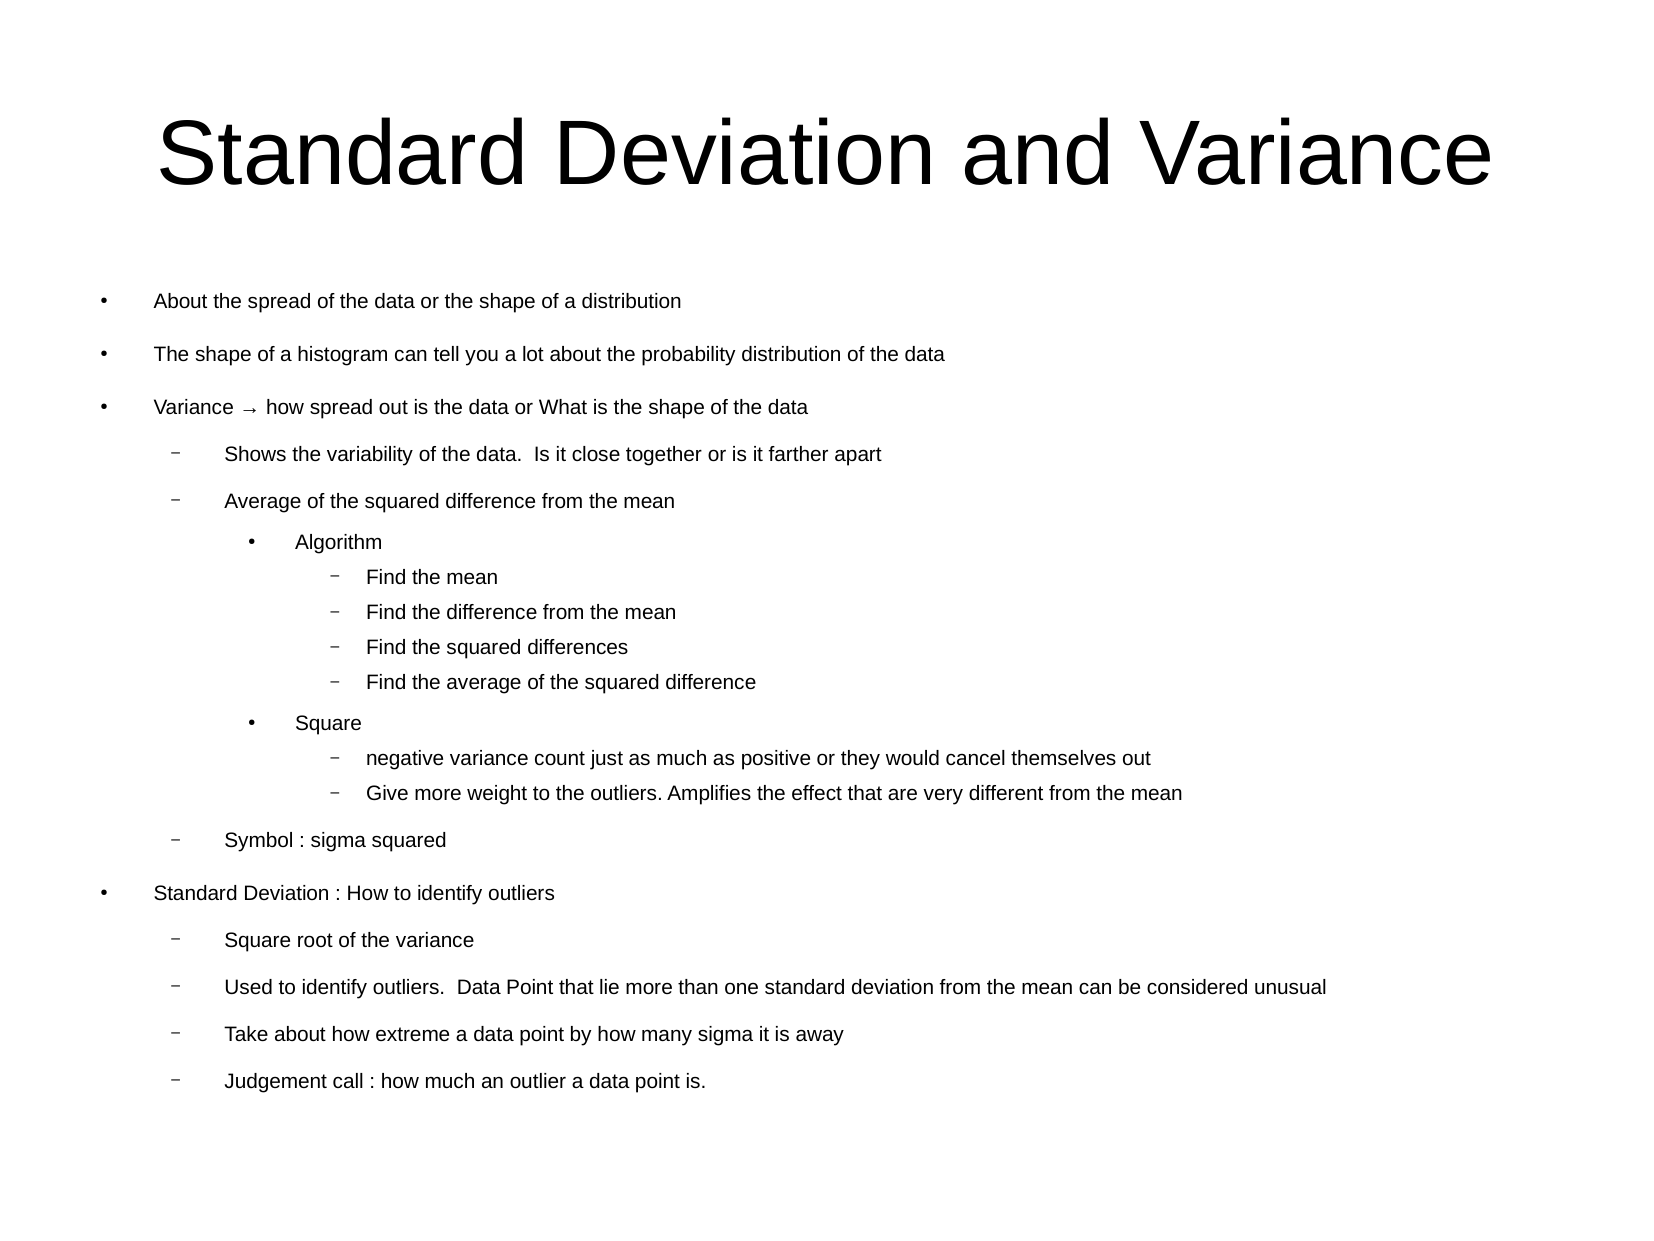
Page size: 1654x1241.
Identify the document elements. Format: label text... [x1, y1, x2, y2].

list About the spread of the data or the shape of a distribution The shape of a histogram can tell you a lot about the probability distribution of the data Variance → how spread out is the data or What is the shape of the data Shows the variability of the data. Is it close together or is it farther apart Average of the squared difference from the mean Algorithm Find the mean Find the difference from the mean Find the squared differences Find the average of the squared difference Square negative variance count just as much as positive or they would cancel themselves out Give more weight to the outliers. Amplifies the effect that are very different from the mean Symbol : sigma squared Standard Deviation : How to identify outliers Square root of the variance Used to identify outliers. Data Point that lie more than one standard deviation from the mean can be considered unusual Take about how extreme a data point by how many sigma it is away Judgement call : how much an outlier a data point is. [82, 290, 1583, 1241]
title Standard Deviation and Variance [82, 49, 1571, 257]
